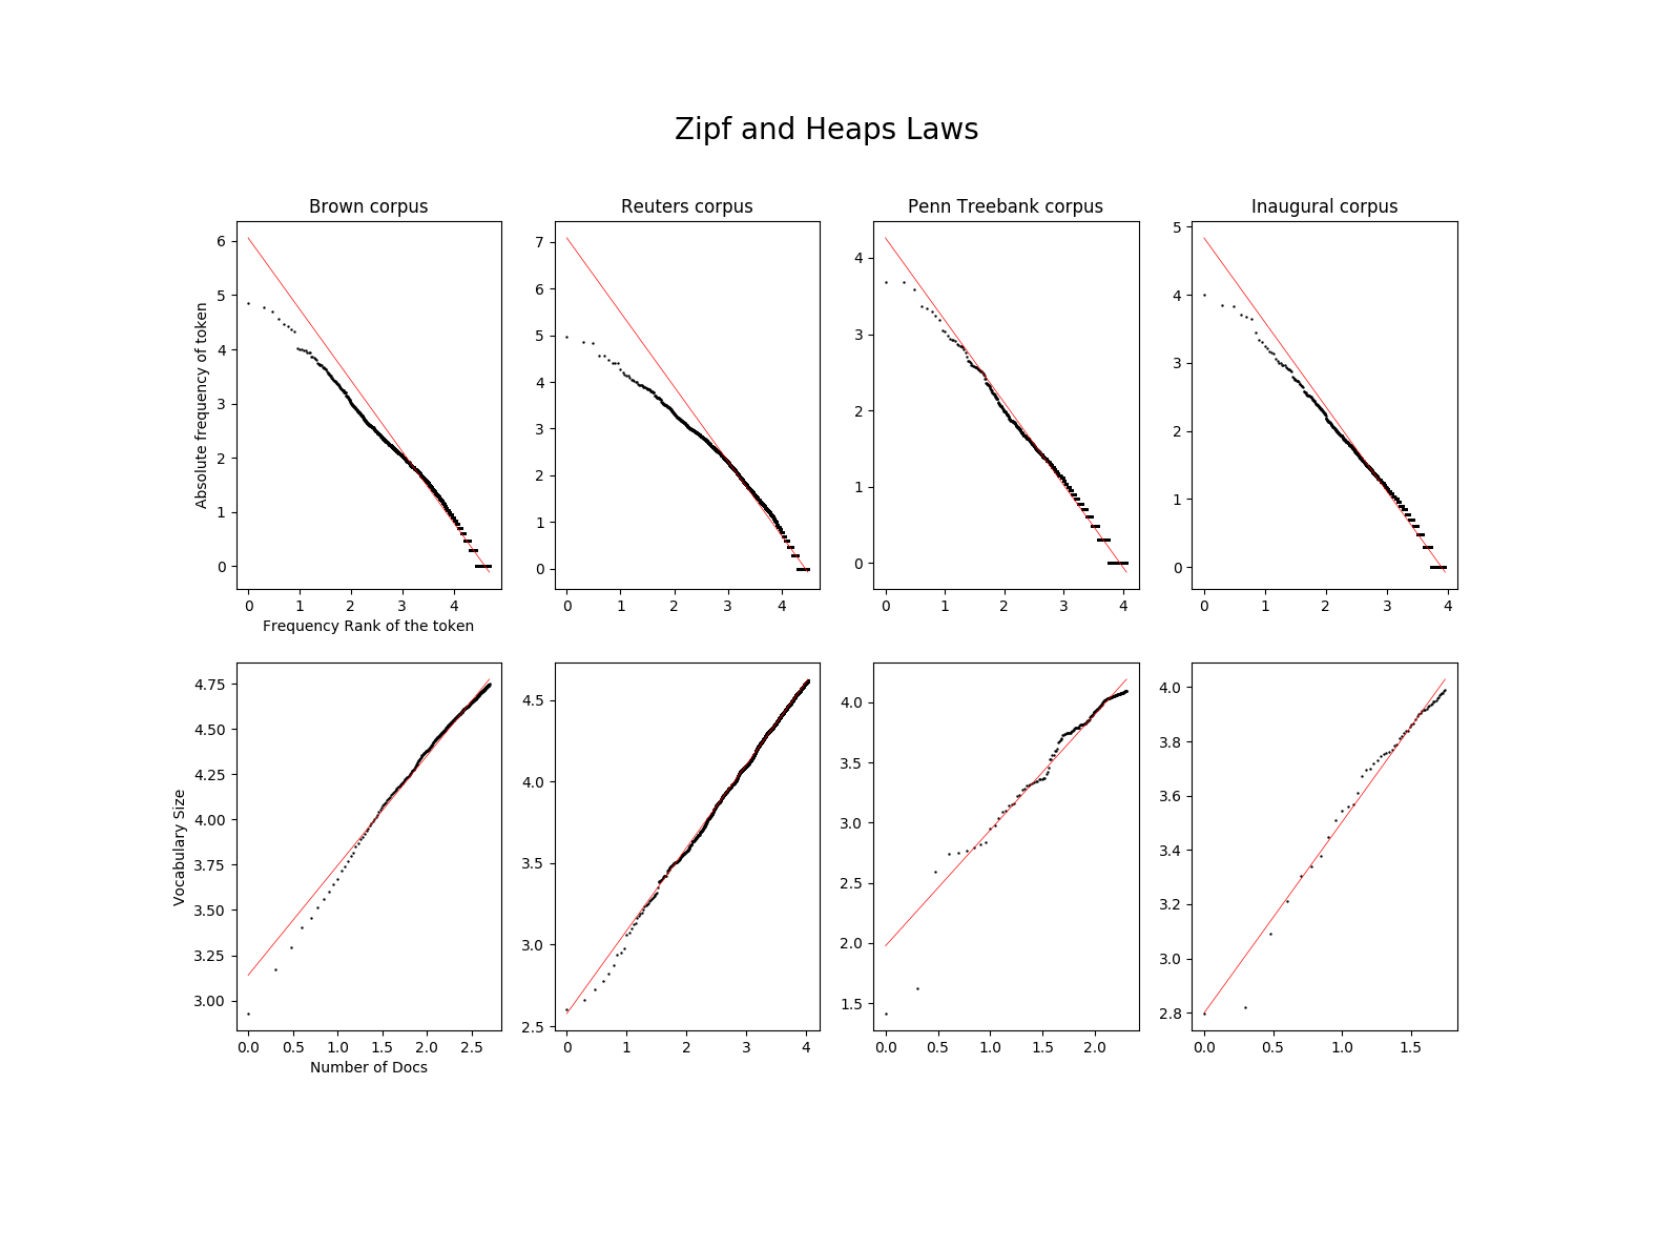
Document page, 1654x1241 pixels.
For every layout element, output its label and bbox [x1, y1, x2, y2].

picture [39, 95, 1615, 1146]
